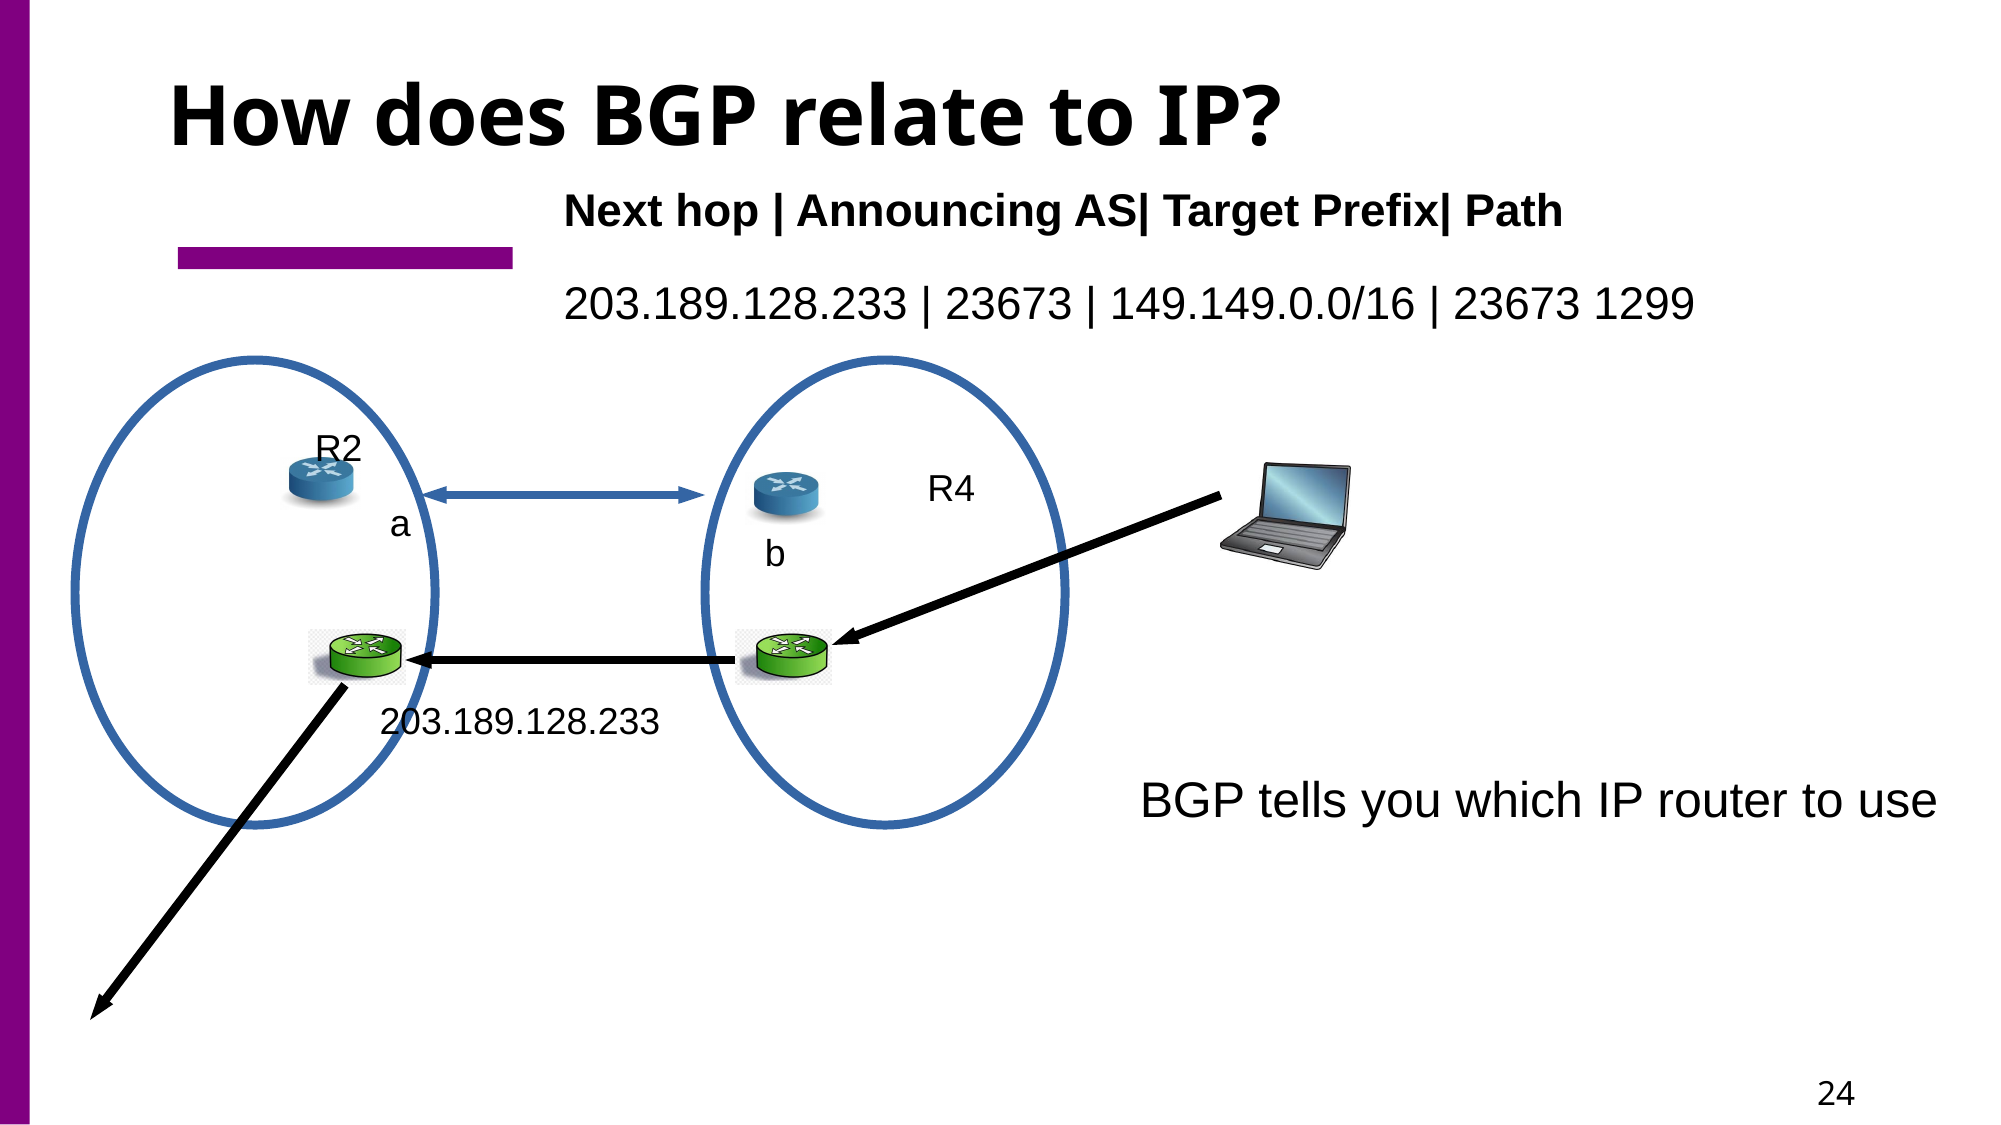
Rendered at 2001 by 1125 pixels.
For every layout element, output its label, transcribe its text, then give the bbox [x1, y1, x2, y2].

picture [1220, 462, 1351, 571]
text_box Next hop | Announcing AS| Target Prefix| Path 203.189.128.233 | 23673 | 149.149.0.0/16 | 23673 1299 [548, 177, 1831, 440]
picture [745, 472, 826, 526]
title How does BGP relate to IP? [116, 39, 1591, 185]
text_box 203.189.128.233 [364, 693, 676, 751]
picture [308, 629, 406, 685]
picture [735, 629, 832, 685]
text_box a [375, 495, 426, 552]
text_box R4 [912, 460, 991, 518]
text_box b [750, 526, 801, 582]
text_box R2 [300, 420, 378, 492]
picture [280, 457, 361, 511]
text_box BGP tells you which IP router to use [1125, 765, 1954, 990]
